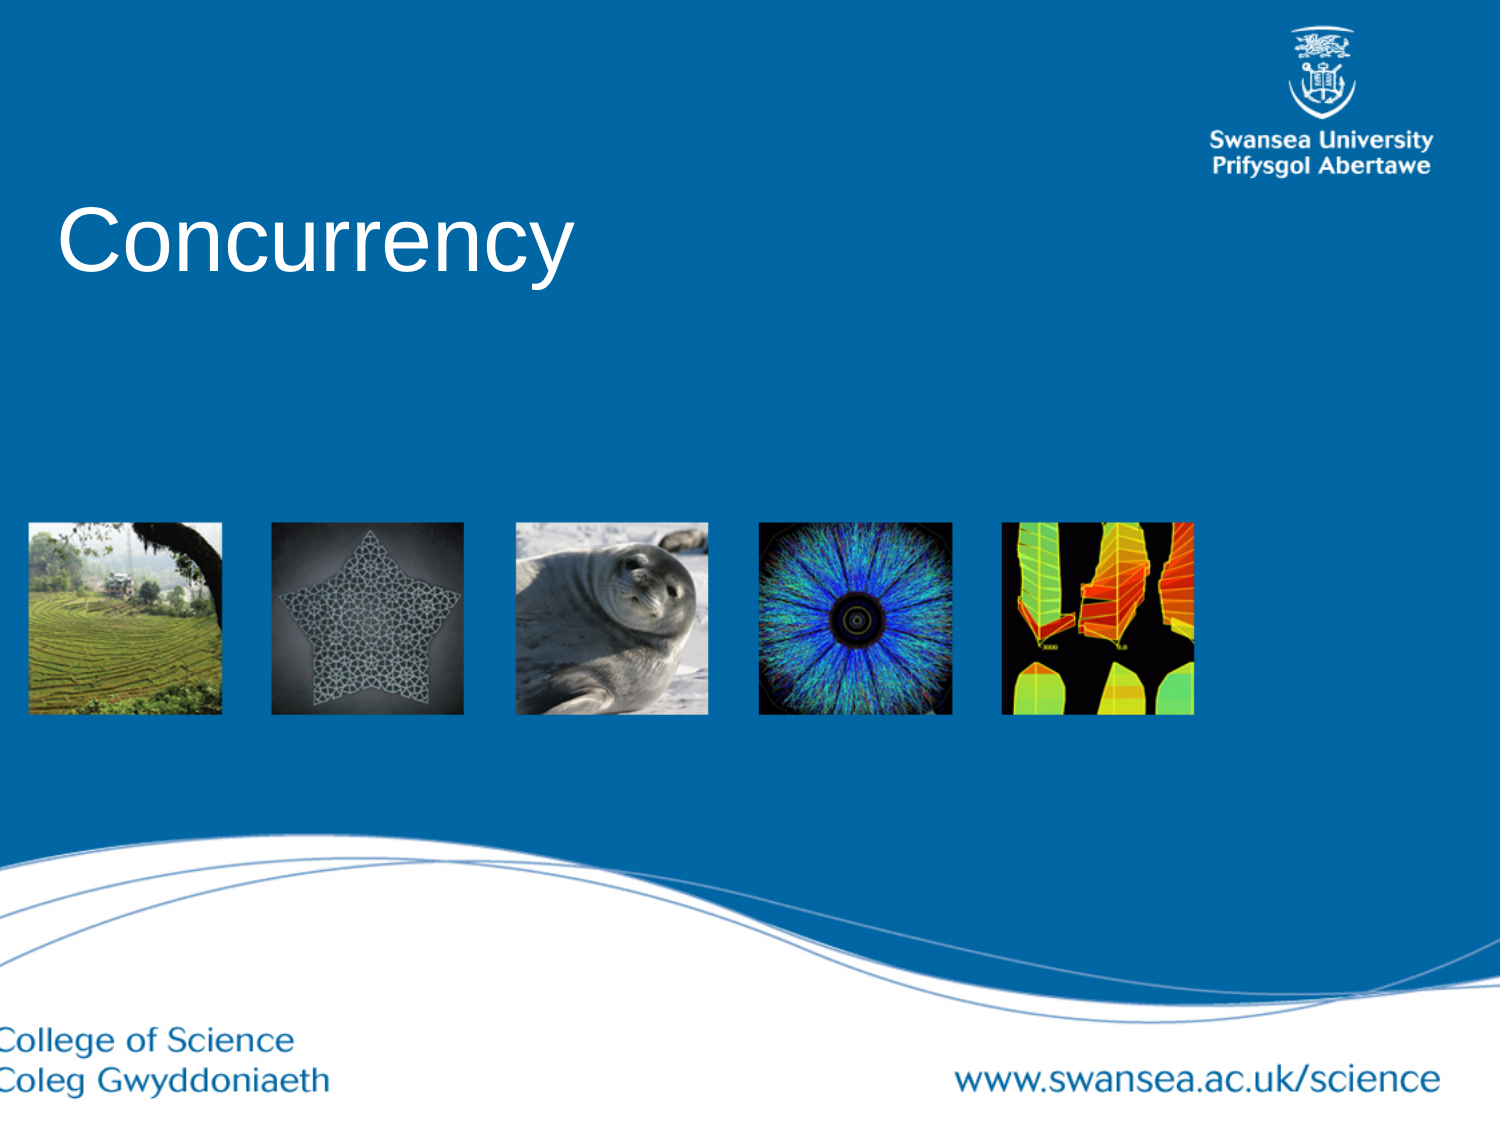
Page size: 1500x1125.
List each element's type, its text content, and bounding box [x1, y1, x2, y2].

picture [0, 0, 1500, 1125]
text_box Concurrency [41, 172, 1164, 298]
